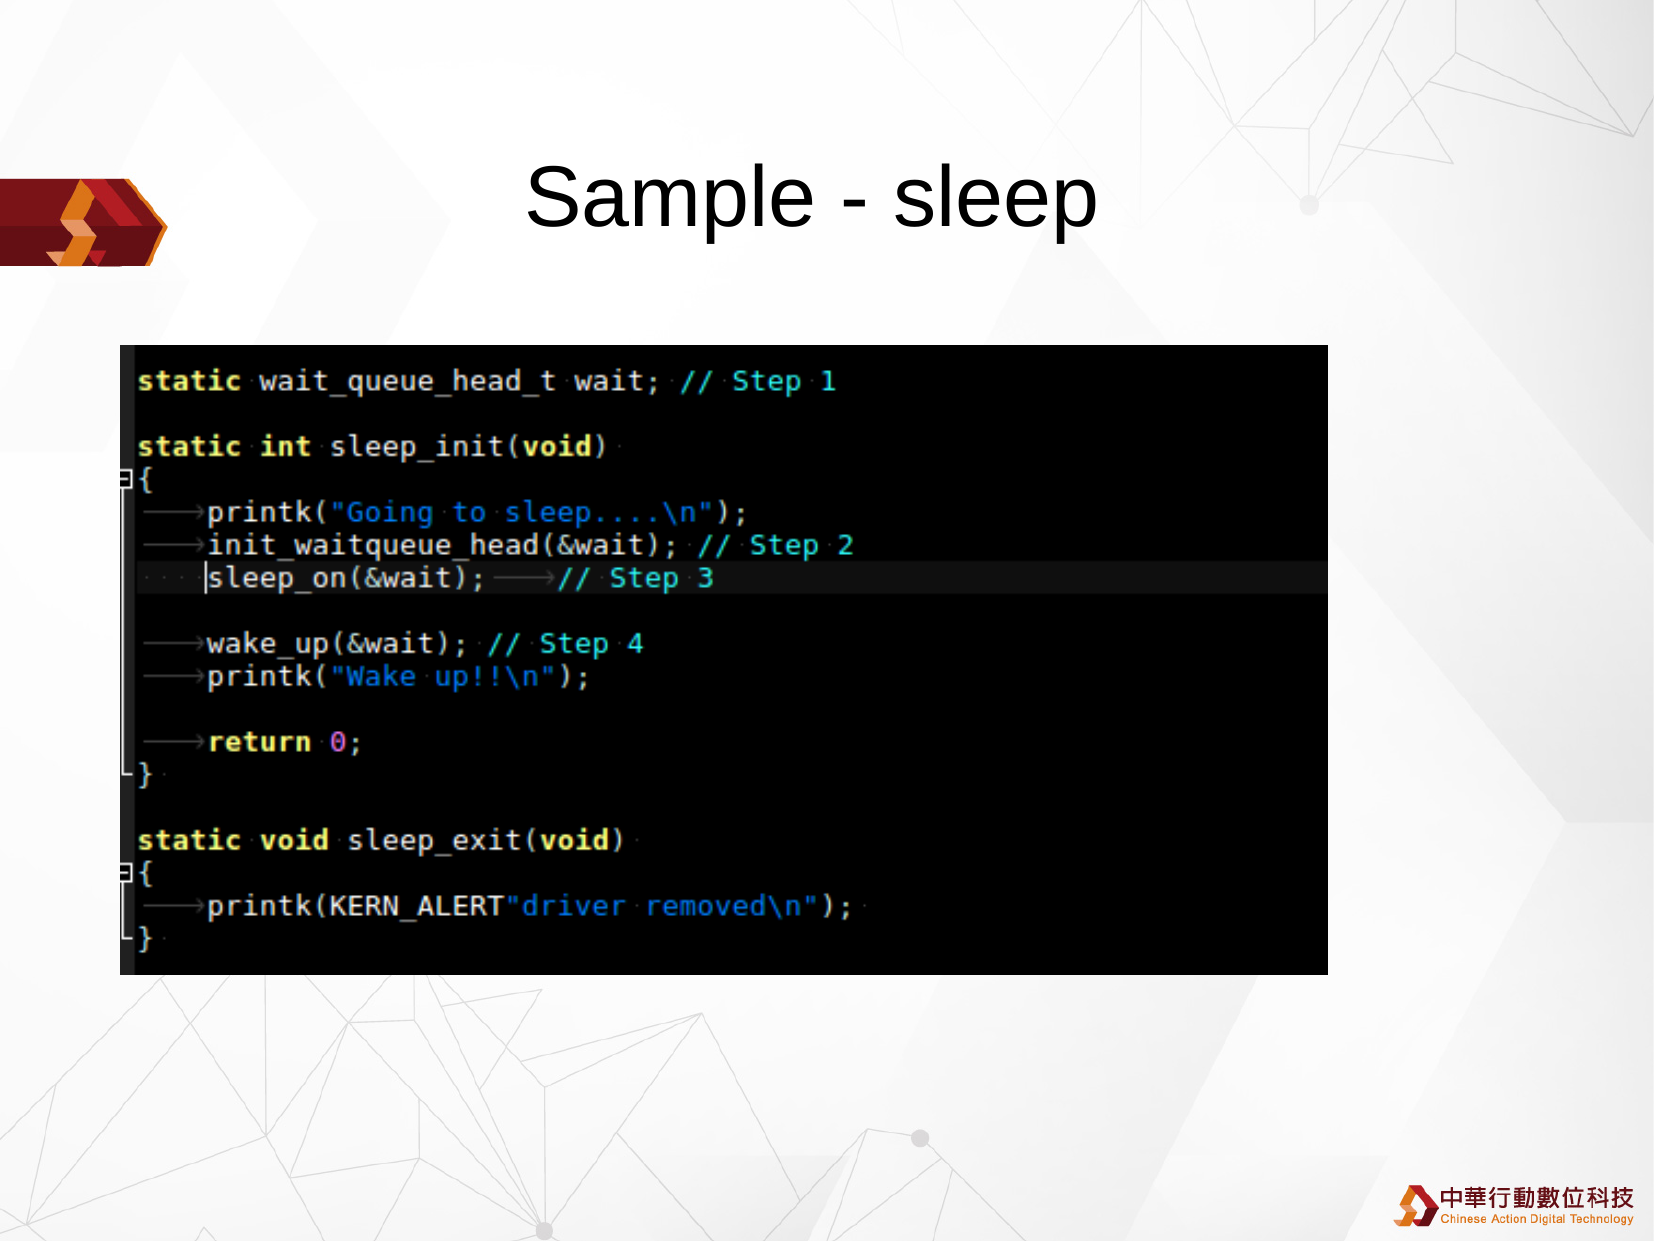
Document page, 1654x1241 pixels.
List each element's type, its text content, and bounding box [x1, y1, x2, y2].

title Sample - sleep [118, 112, 1506, 281]
picture [0, 0, 1654, 1241]
